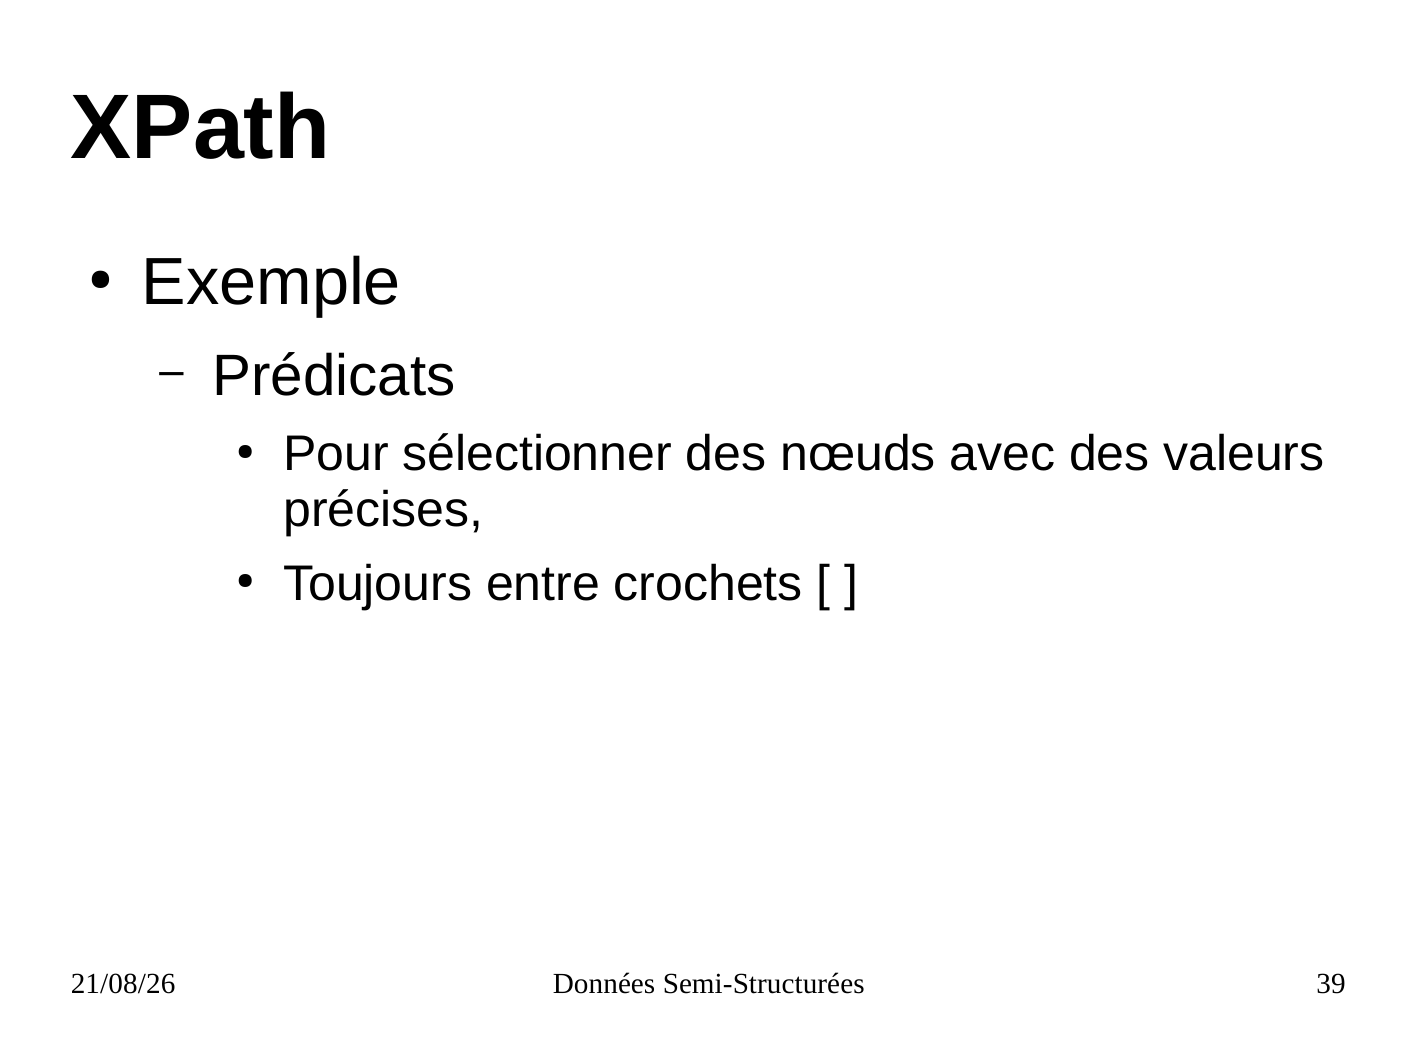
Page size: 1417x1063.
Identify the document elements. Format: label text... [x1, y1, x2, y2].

list Exemple Prédicats Pour sélectionner des nœuds avec des valeurs précises, Toujours entre crochets [ ] [70, 244, 1346, 925]
title XPath [70, 42, 1346, 212]
